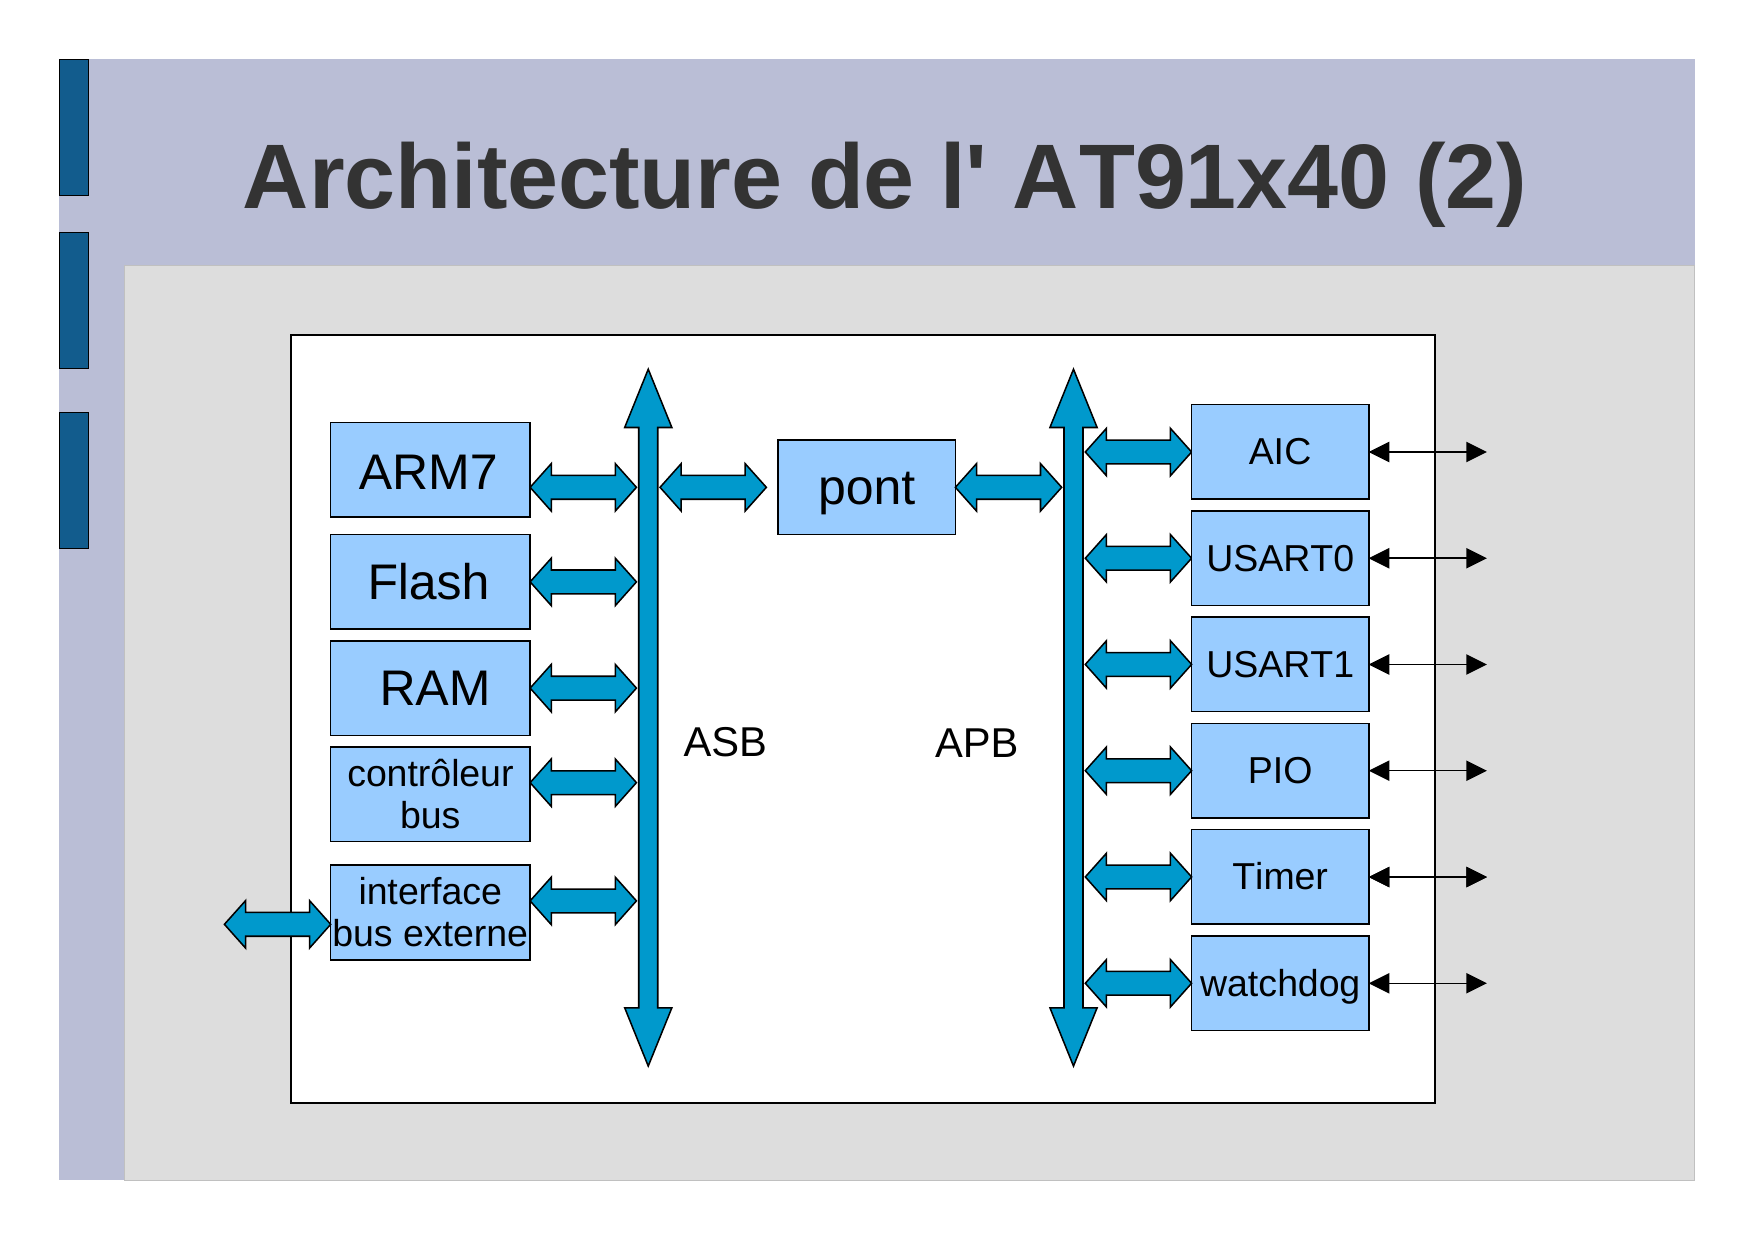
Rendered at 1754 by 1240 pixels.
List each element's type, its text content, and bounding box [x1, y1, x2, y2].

text_box ARM7 [344, 437, 513, 509]
text_box APB [920, 711, 1034, 774]
text_box USART0 [1191, 510, 1369, 606]
text_box ASB [668, 710, 782, 773]
text_box pont [778, 439, 956, 535]
text_box watchdog [1191, 935, 1369, 1031]
text_box interface bus externe [330, 865, 531, 960]
text_box Flash [352, 546, 531, 618]
text_box contrôleur bus [330, 746, 531, 842]
text_box USART1 [1191, 617, 1369, 712]
text_box PIO [1191, 723, 1369, 818]
title Architecture de l' AT91x40 (2) [118, 88, 1654, 266]
text_box Timer [1191, 829, 1369, 925]
text_box [224, 335, 1436, 1103]
text_box AIC [1191, 404, 1369, 500]
text_box RAM [364, 652, 520, 724]
